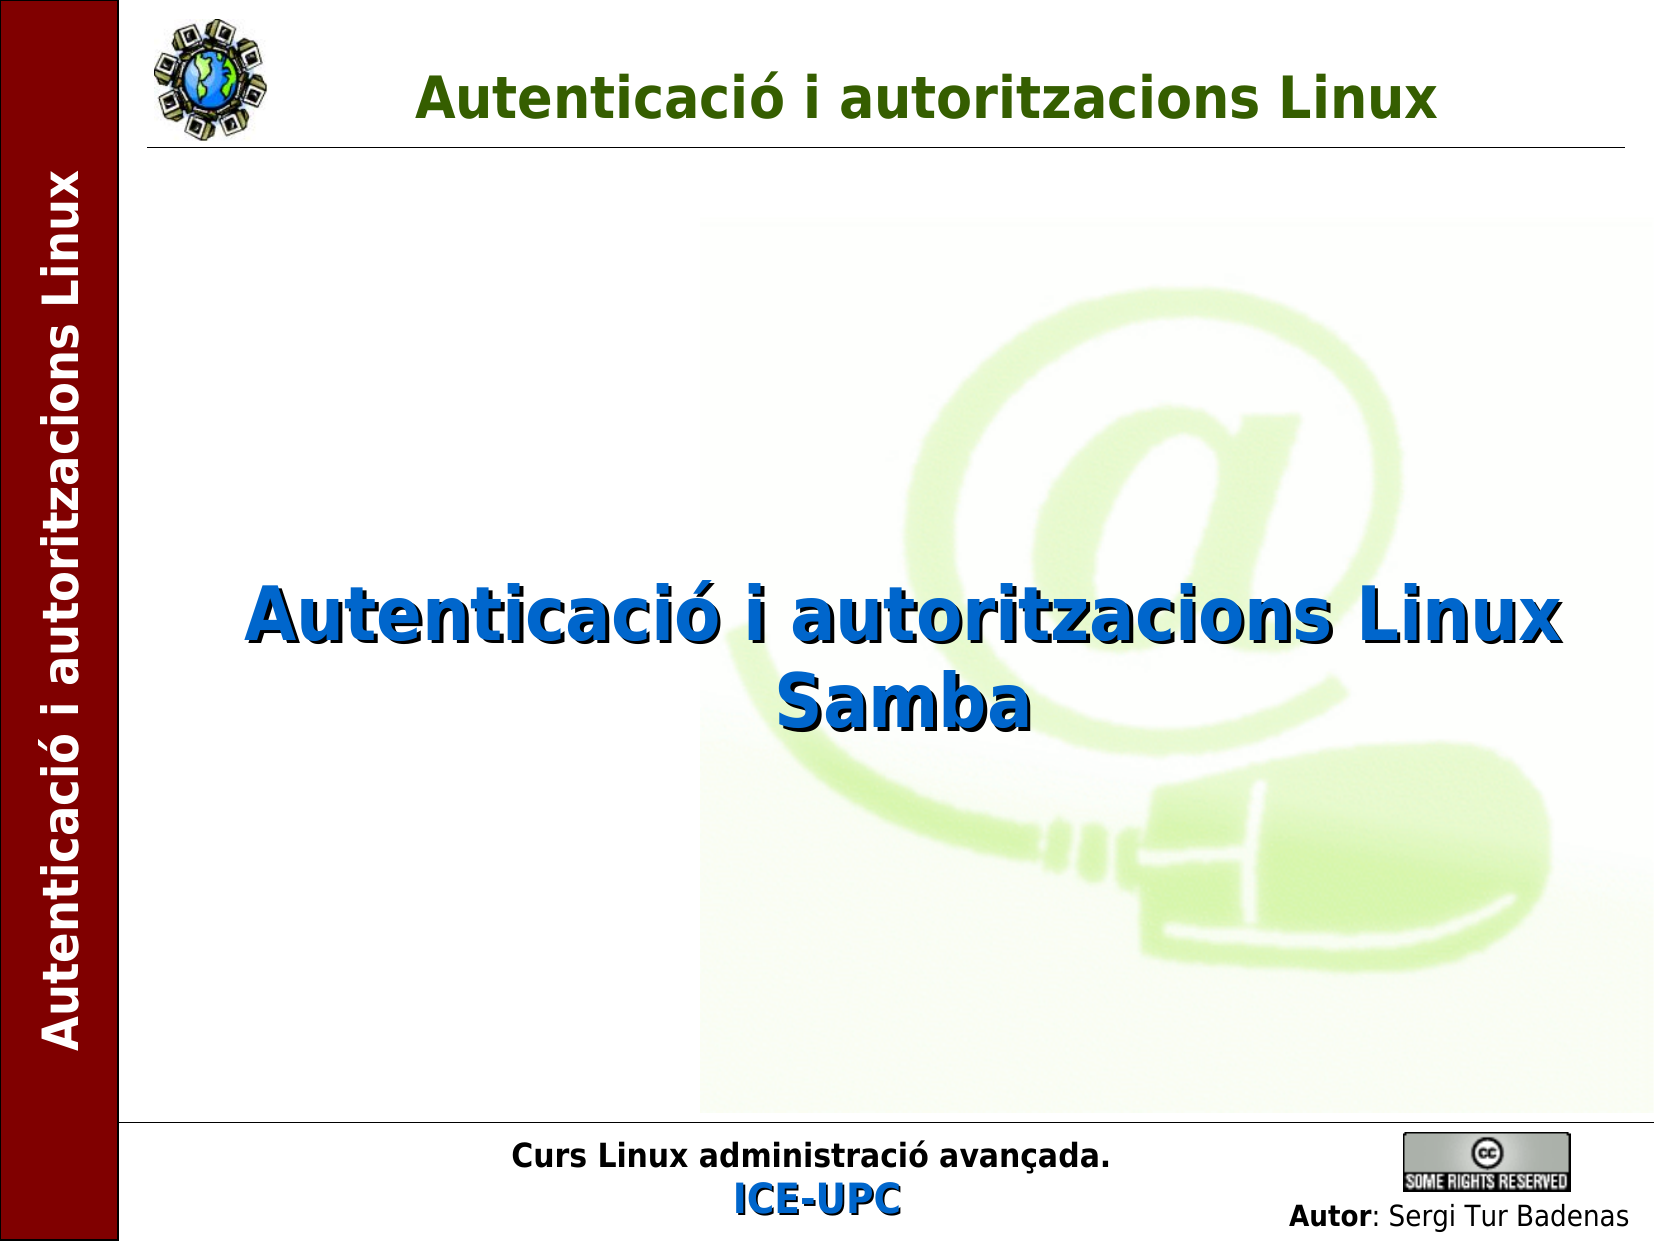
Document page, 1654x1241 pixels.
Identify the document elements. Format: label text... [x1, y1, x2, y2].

picture [1403, 1132, 1571, 1192]
title Autenticació i autoritzacions Linux [183, 49, 1654, 148]
picture [154, 19, 268, 142]
subtitle Autenticació i autoritzacions Linux Samba [141, 242, 1630, 1093]
picture [700, 217, 1654, 1113]
